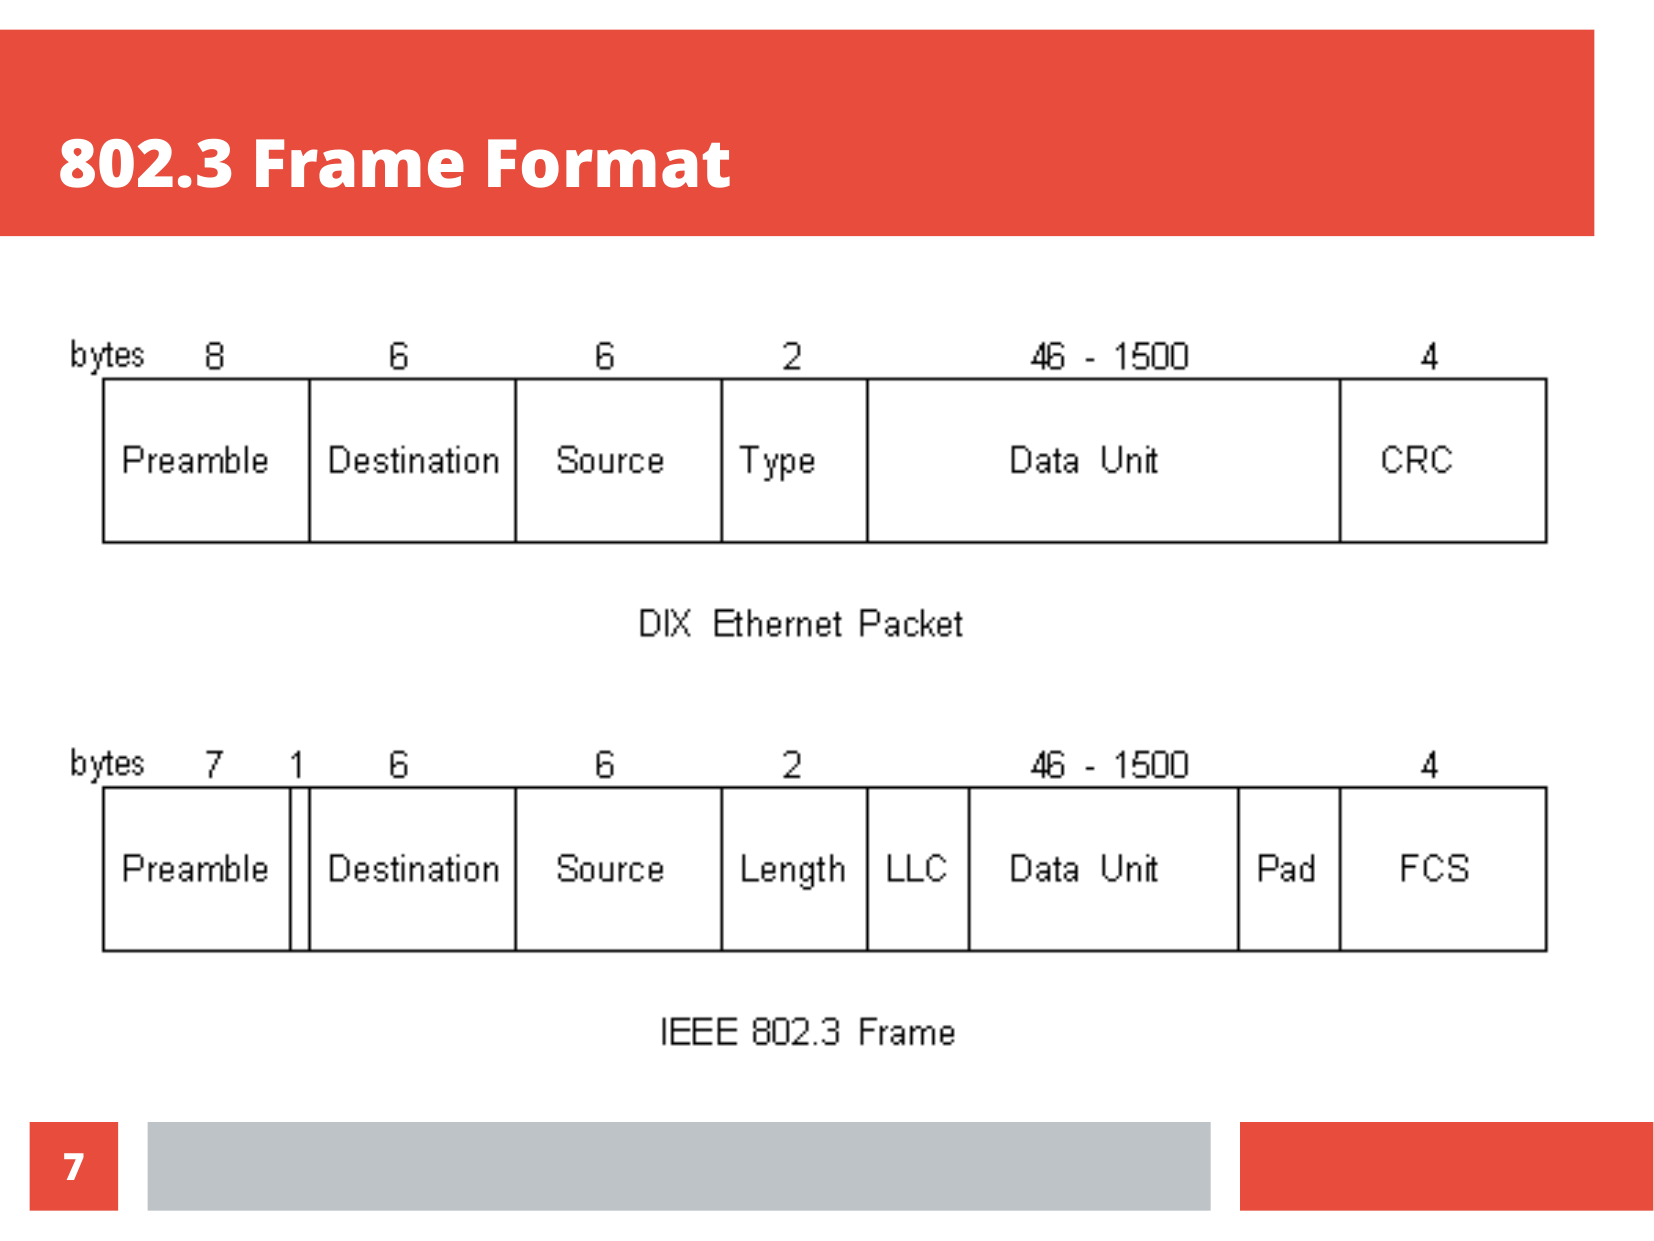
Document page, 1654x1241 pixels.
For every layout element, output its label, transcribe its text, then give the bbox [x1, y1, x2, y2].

picture [59, 324, 1565, 1073]
title 802.3 Frame Format [59, 59, 1595, 207]
